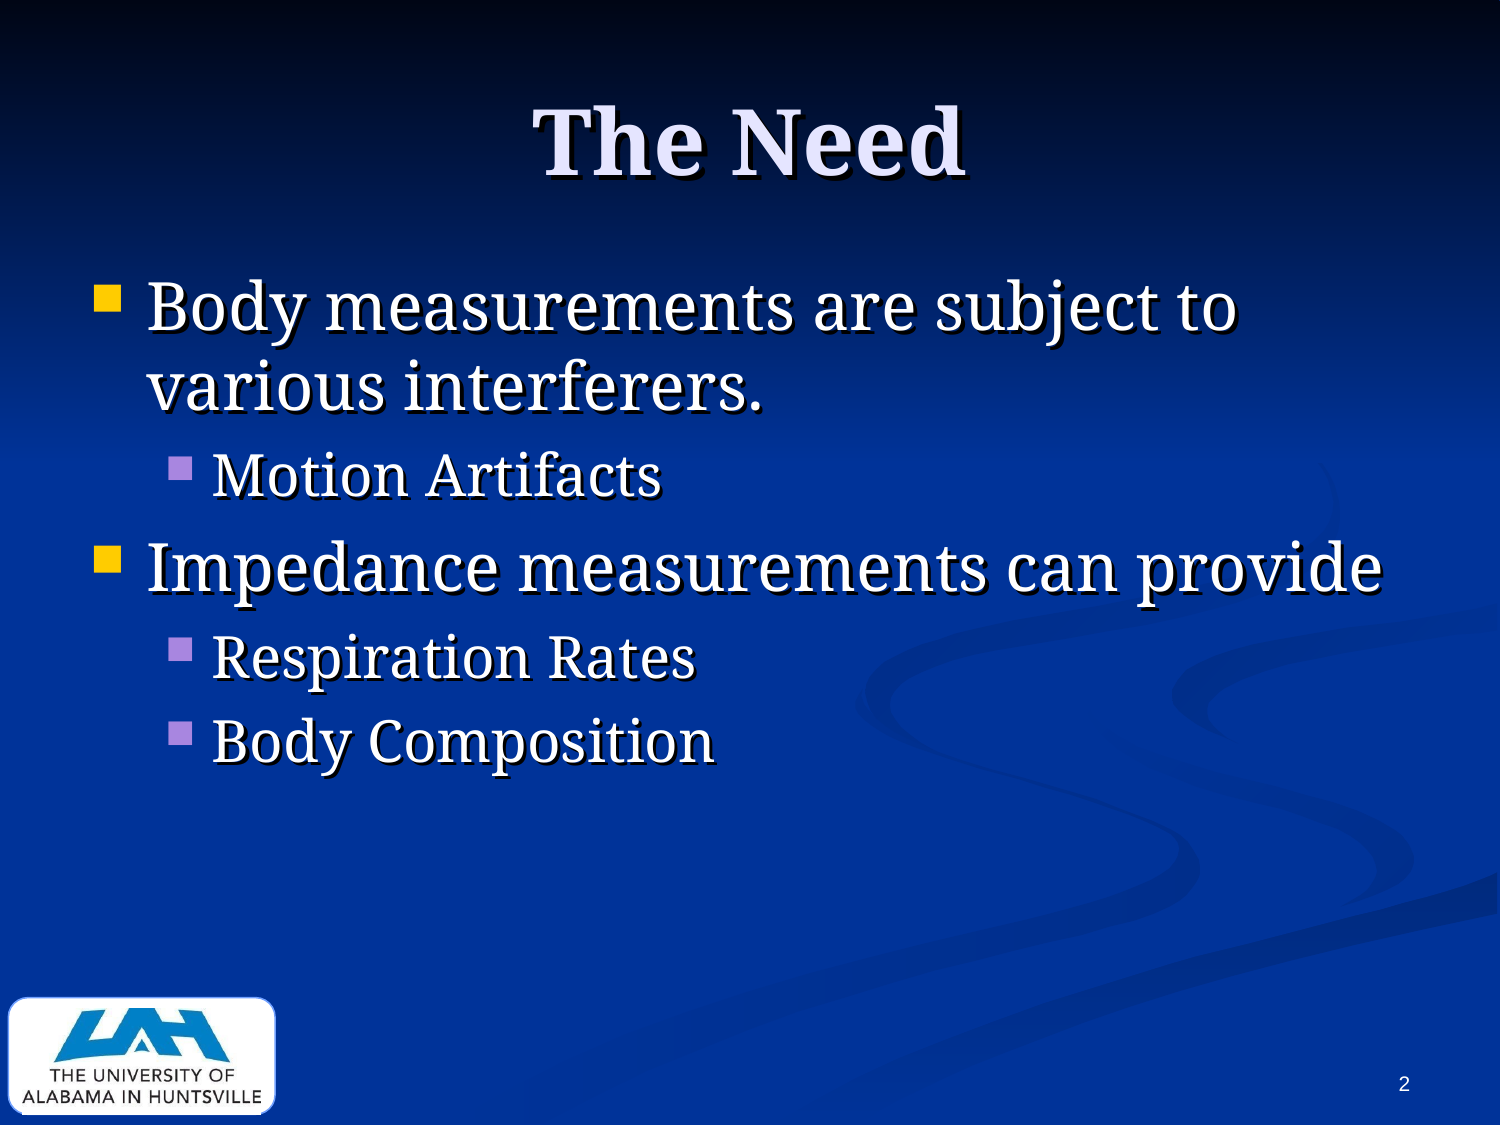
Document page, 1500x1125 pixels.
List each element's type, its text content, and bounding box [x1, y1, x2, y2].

picture [22, 1008, 261, 1115]
title The Need [75, 45, 1426, 233]
text_box <number> [1324, 1062, 1426, 1104]
list Body measurements are subject to various interferers. Motion Artifacts Impedance measurements can provide Respiration Rates Body Composition [75, 256, 1426, 1045]
